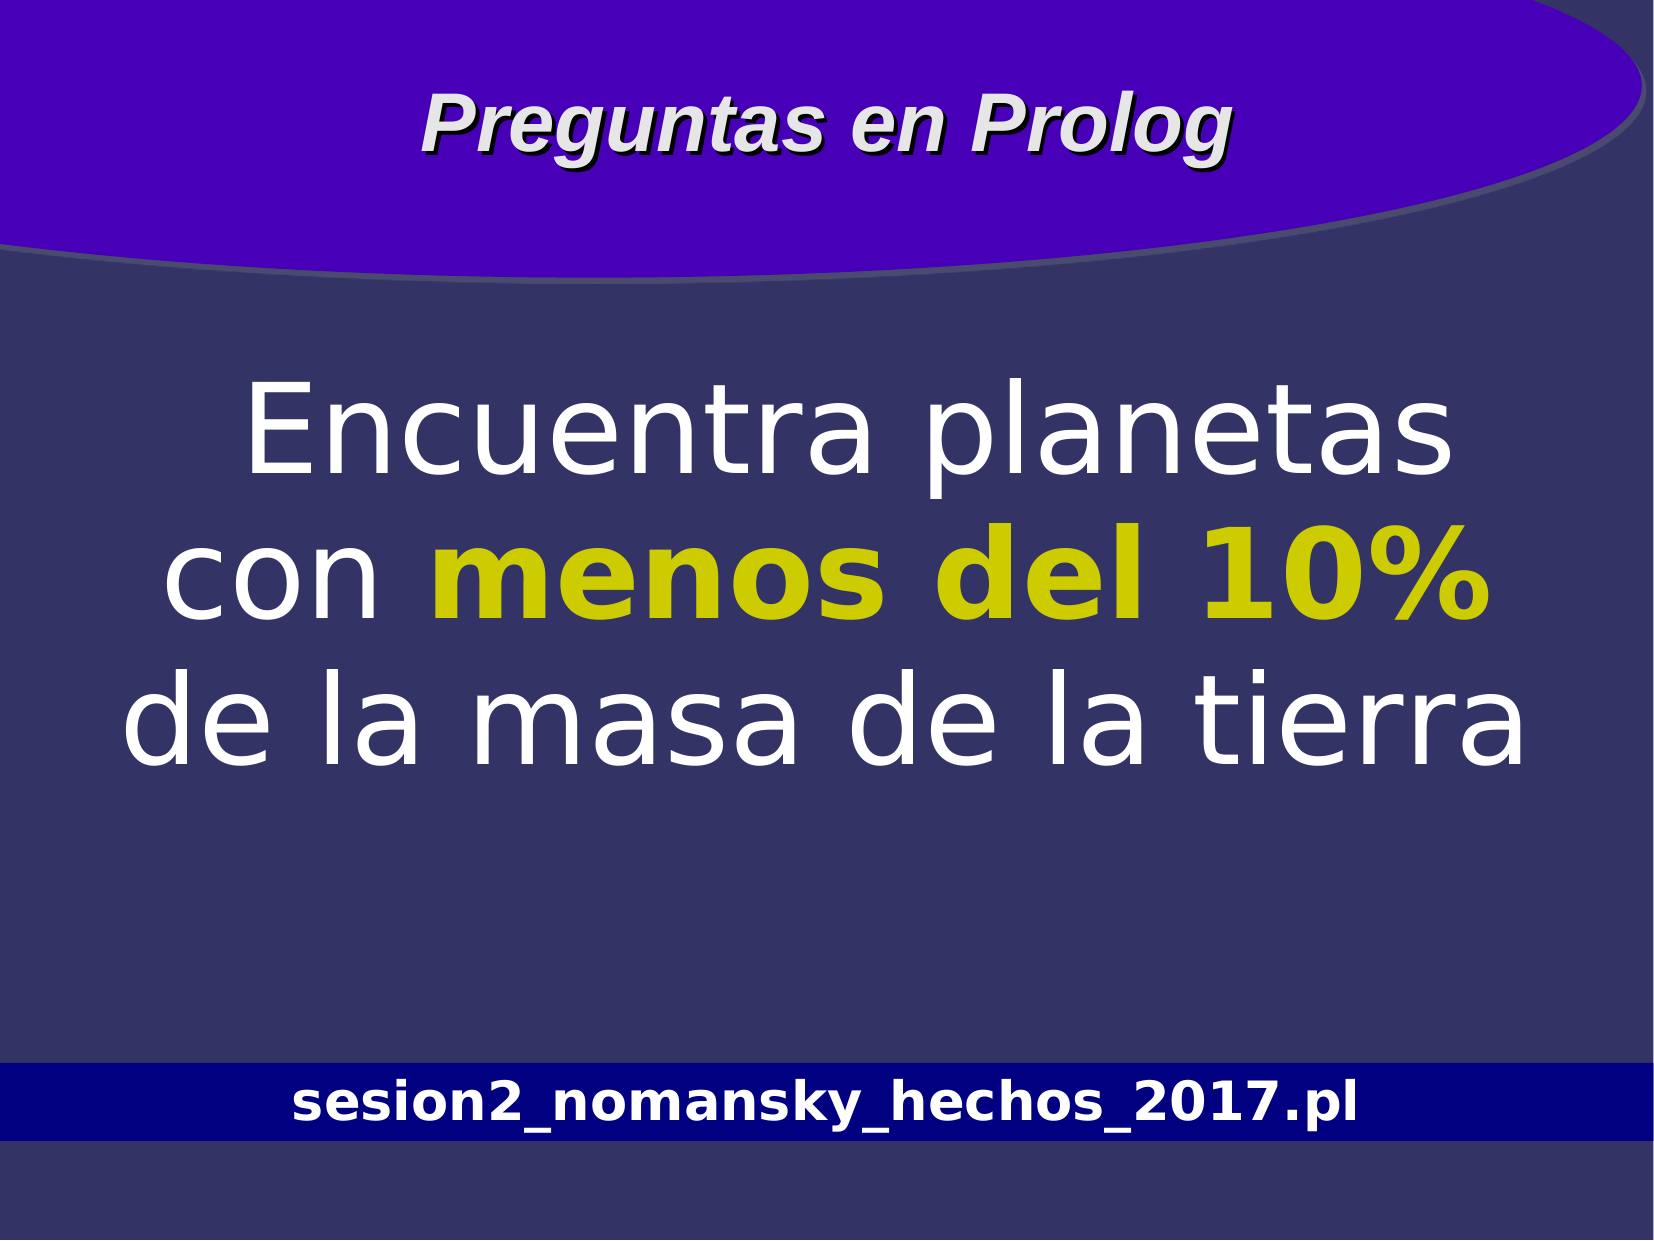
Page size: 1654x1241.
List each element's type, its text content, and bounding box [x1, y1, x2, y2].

text_box sesion2_nomansky_hechos_2017.pl [0, 1062, 1654, 1141]
title Preguntas en Prolog [121, 19, 1534, 227]
text_box Encuentra planetas con menos del 10% de la masa de la tierra [59, 295, 1595, 857]
